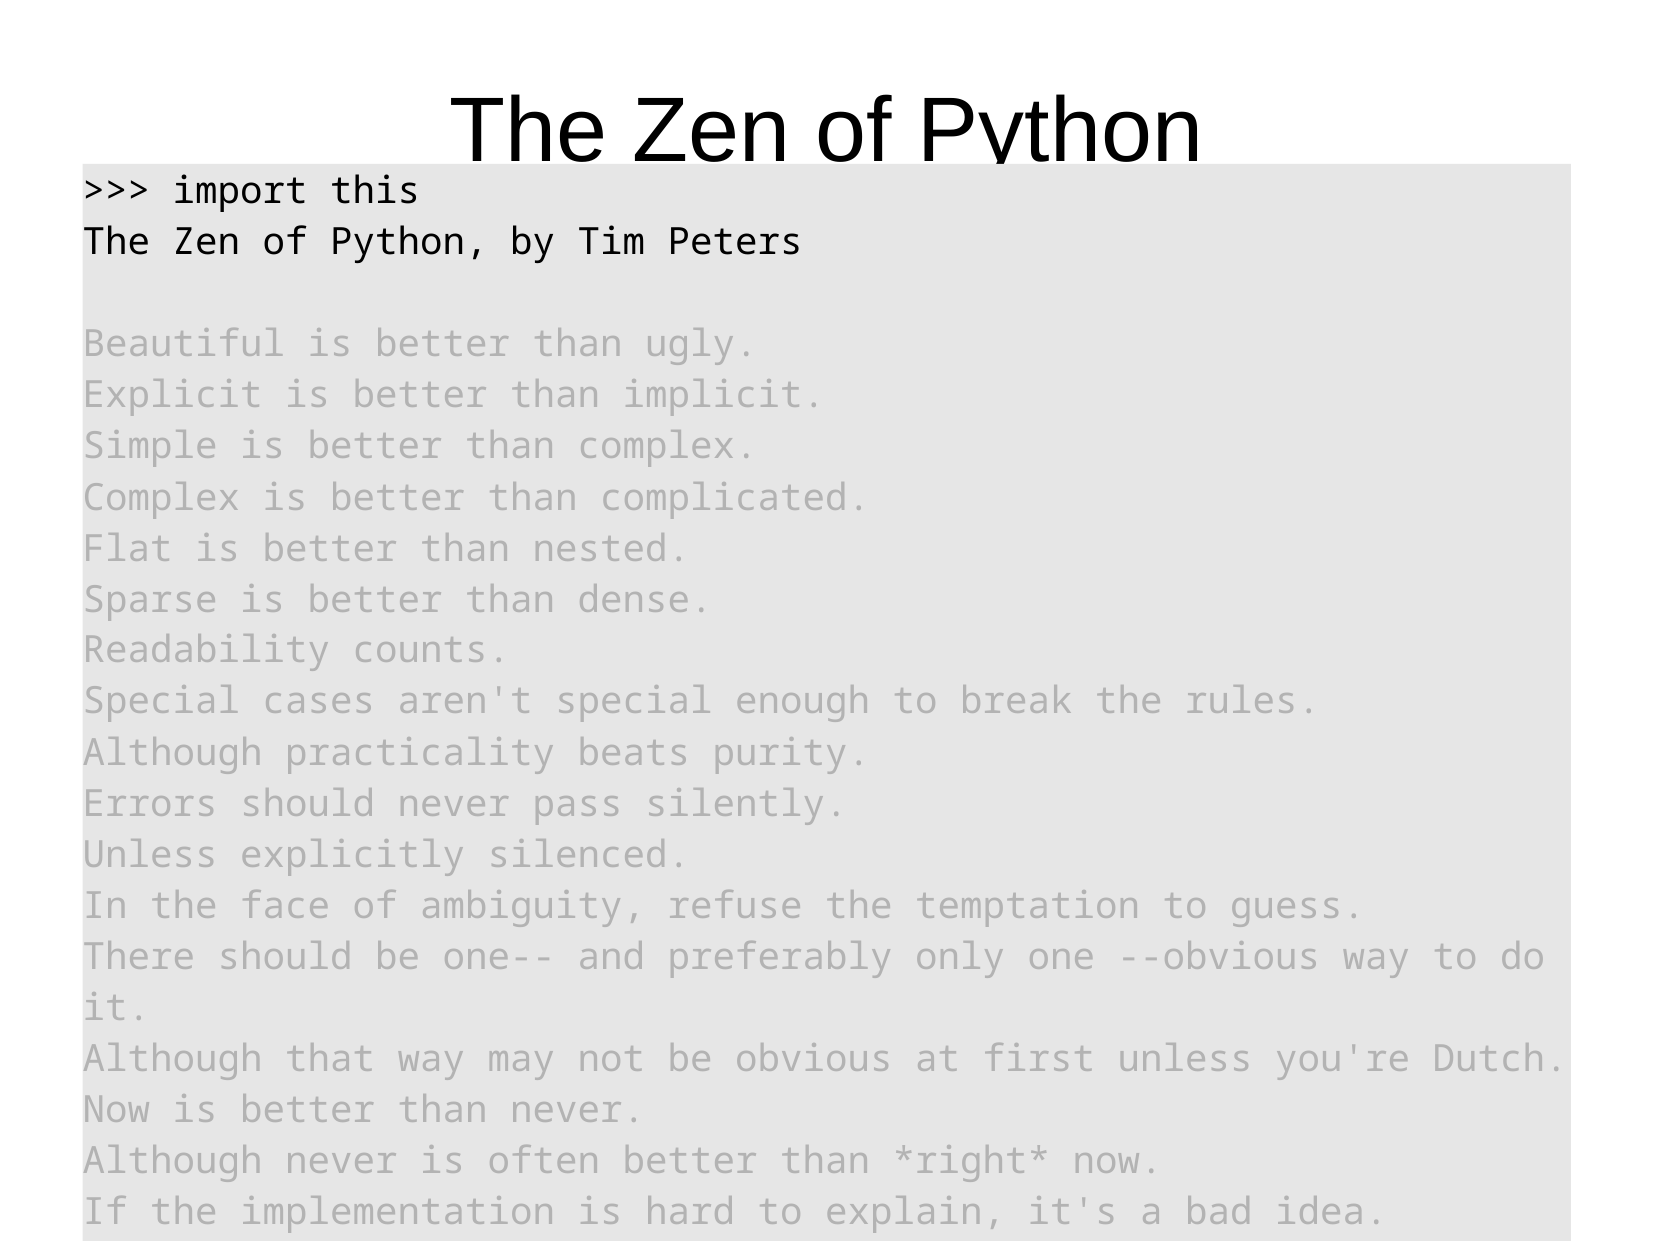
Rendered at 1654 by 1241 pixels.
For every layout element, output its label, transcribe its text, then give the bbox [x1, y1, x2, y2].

subtitle >>> import this The Zen of Python, by Tim Peters Beautiful is better than ugly. Explicit is better than implicit. Simple is better than complex. Complex is better than complicated. Flat is better than nested. Sparse is better than dense. Readability counts. Special cases aren't special enough to break the rules. Although practicality beats purity. Errors should never pass silently. Unless explicitly silenced. In the face of ambiguity, refuse the temptation to guess. There should be one-- and preferably only one --obvious way to do it. Although that way may not be obvious at first unless you're Dutch. Now is better than never. Although never is often better than *right* now. If the implementation is hard to explain, it's a bad idea. If the implementation is easy to explain, it may be a good idea. Namespaces are one honking great idea -- let's do more of those! [82, 309, 1571, 1192]
title The Zen of Python re-appears [82, 49, 1571, 163]
